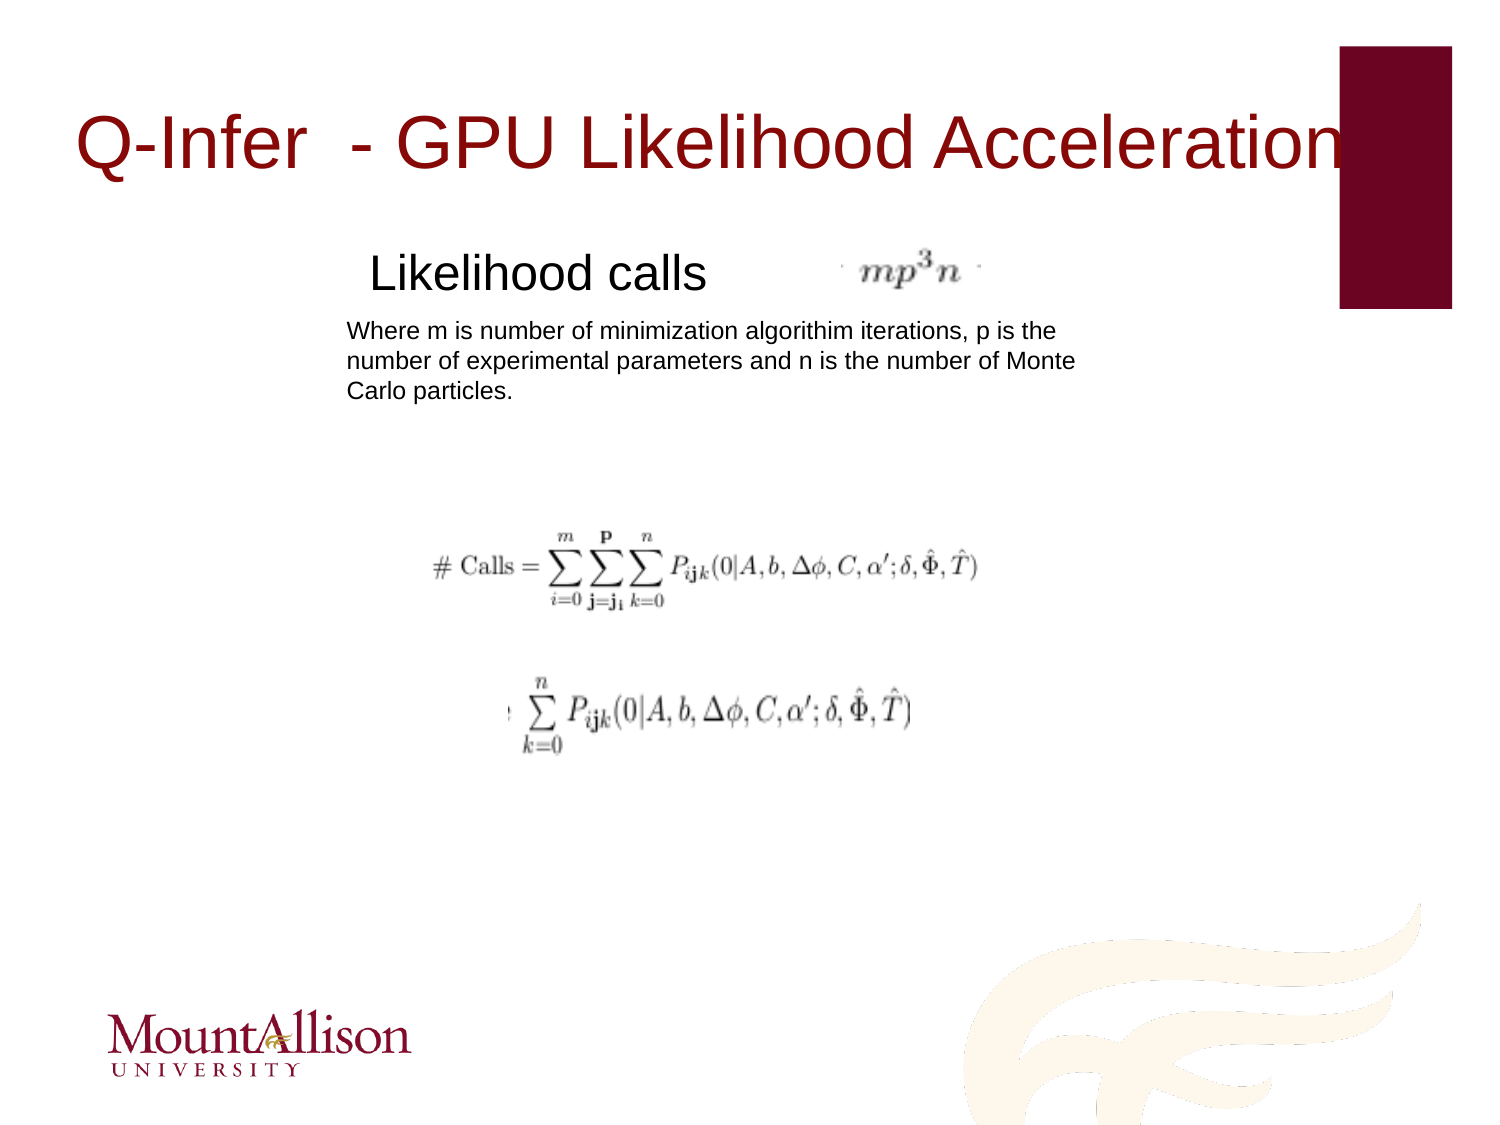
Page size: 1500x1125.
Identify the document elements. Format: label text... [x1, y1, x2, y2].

text_box Where m is number of minimization algorithim iterations, p is the number of experimental parameters and n is the number of Monte Carlo particles. [331, 307, 1146, 412]
text_box Likelihood calls [354, 232, 768, 307]
picture [107, 901, 1423, 1125]
title Q-Infer - GPU Likelihood Acceleration [75, 44, 1425, 233]
picture [841, 232, 981, 304]
picture [508, 673, 910, 756]
picture [401, 497, 1004, 626]
